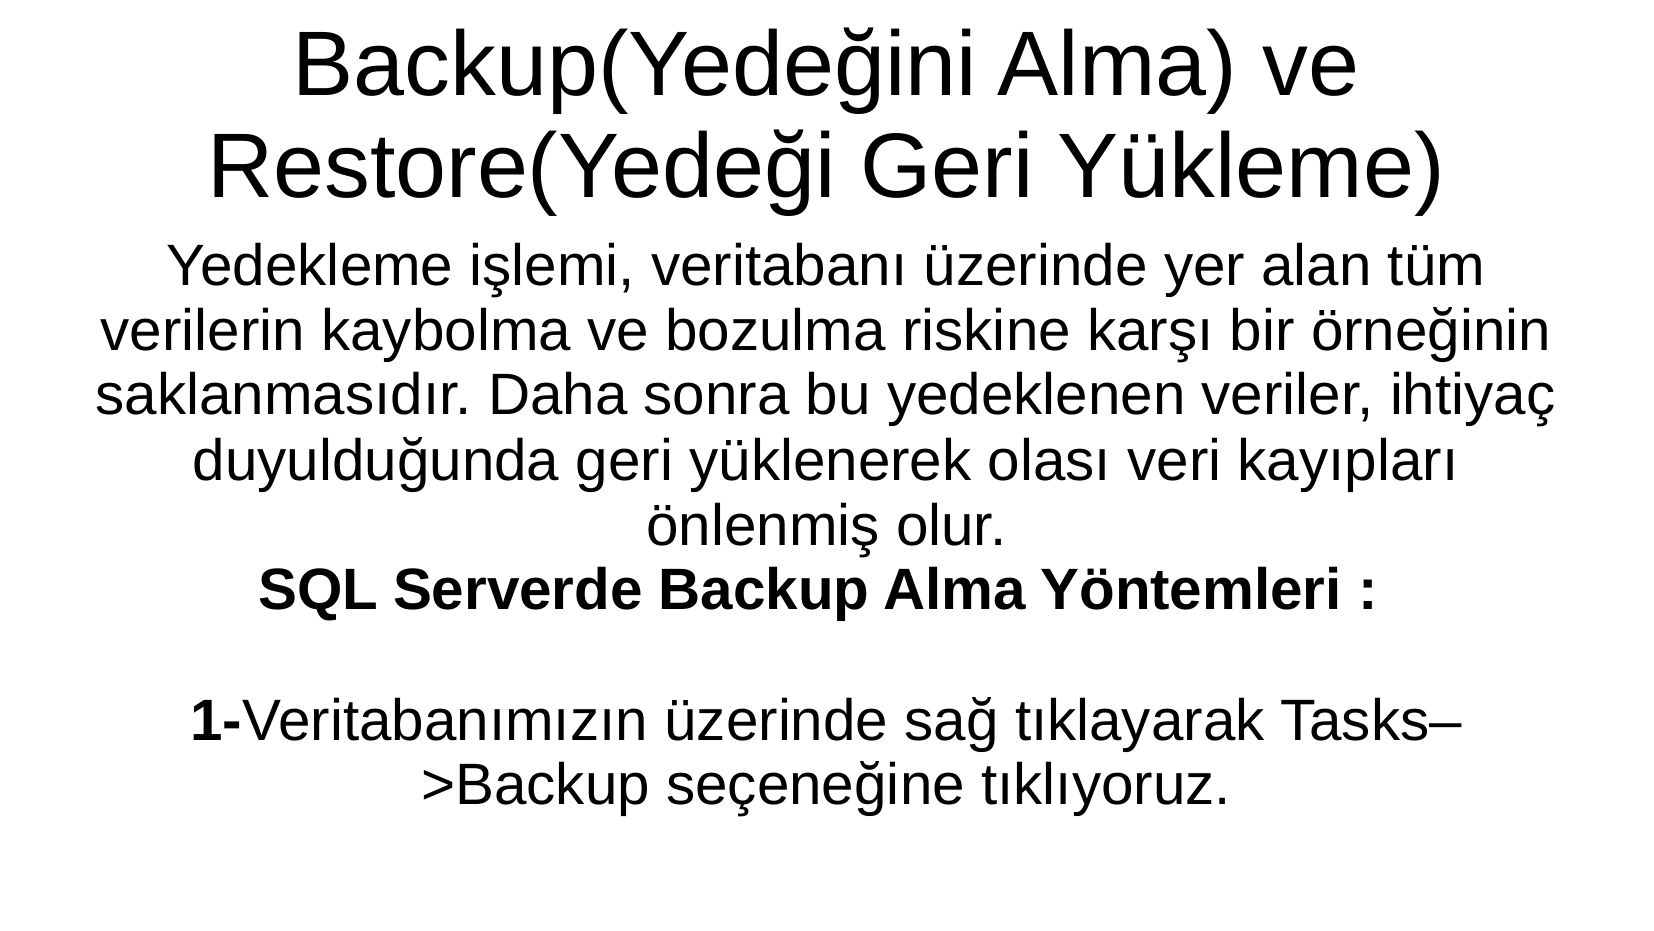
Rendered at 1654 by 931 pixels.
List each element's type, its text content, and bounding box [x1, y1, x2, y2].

title Backup(Yedeğini Alma) ve Restore(Yedeği Geri Yükleme) [82, 12, 1571, 157]
subtitle Yedekleme işlemi, veritabanı üzerinde yer alan tüm verilerin kaybolma ve bozulma riskine karşı bir örneğinin saklanmasıdır. Daha sonra bu yedeklenen veriler, ihtiyaç duyulduğunda geri yüklenerek olası veri kayıpları önlenmiş olur. SQL Serverde Backup Alma Yöntemleri : 1-Veritabanımızın üzerinde sağ tıklayarak Tasks–>Backup seçeneğine tıklıyoruz. [82, 157, 1571, 818]
